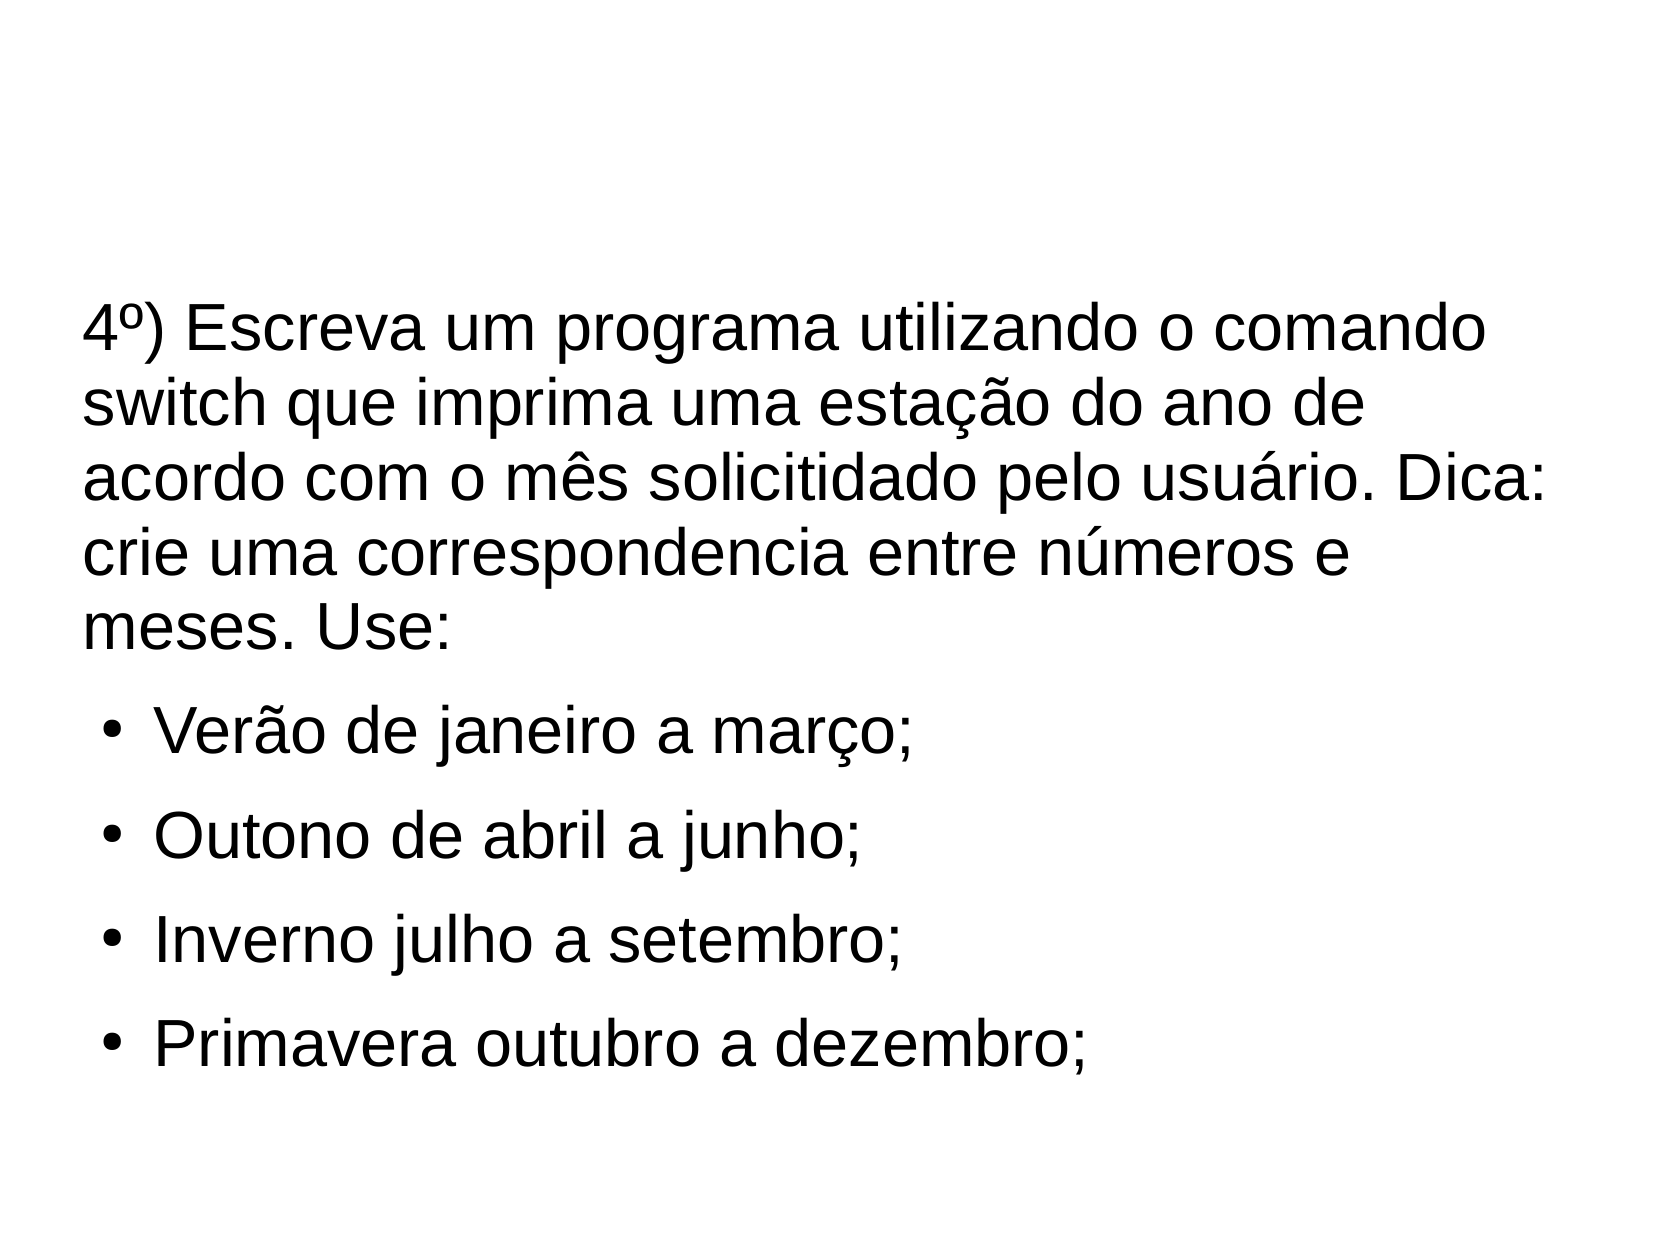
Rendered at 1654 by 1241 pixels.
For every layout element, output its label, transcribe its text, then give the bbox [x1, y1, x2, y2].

list 4º) Escreva um programa utilizando o comando switch que imprima uma estação do ano de acordo com o mês solicitidado pelo usuário. Dica: crie uma correspondencia entre números e meses. Use: Verão de janeiro a março; Outono de abril a junho; Inverno julho a setembro; Primavera outubro a dezembro; [82, 290, 1571, 1109]
